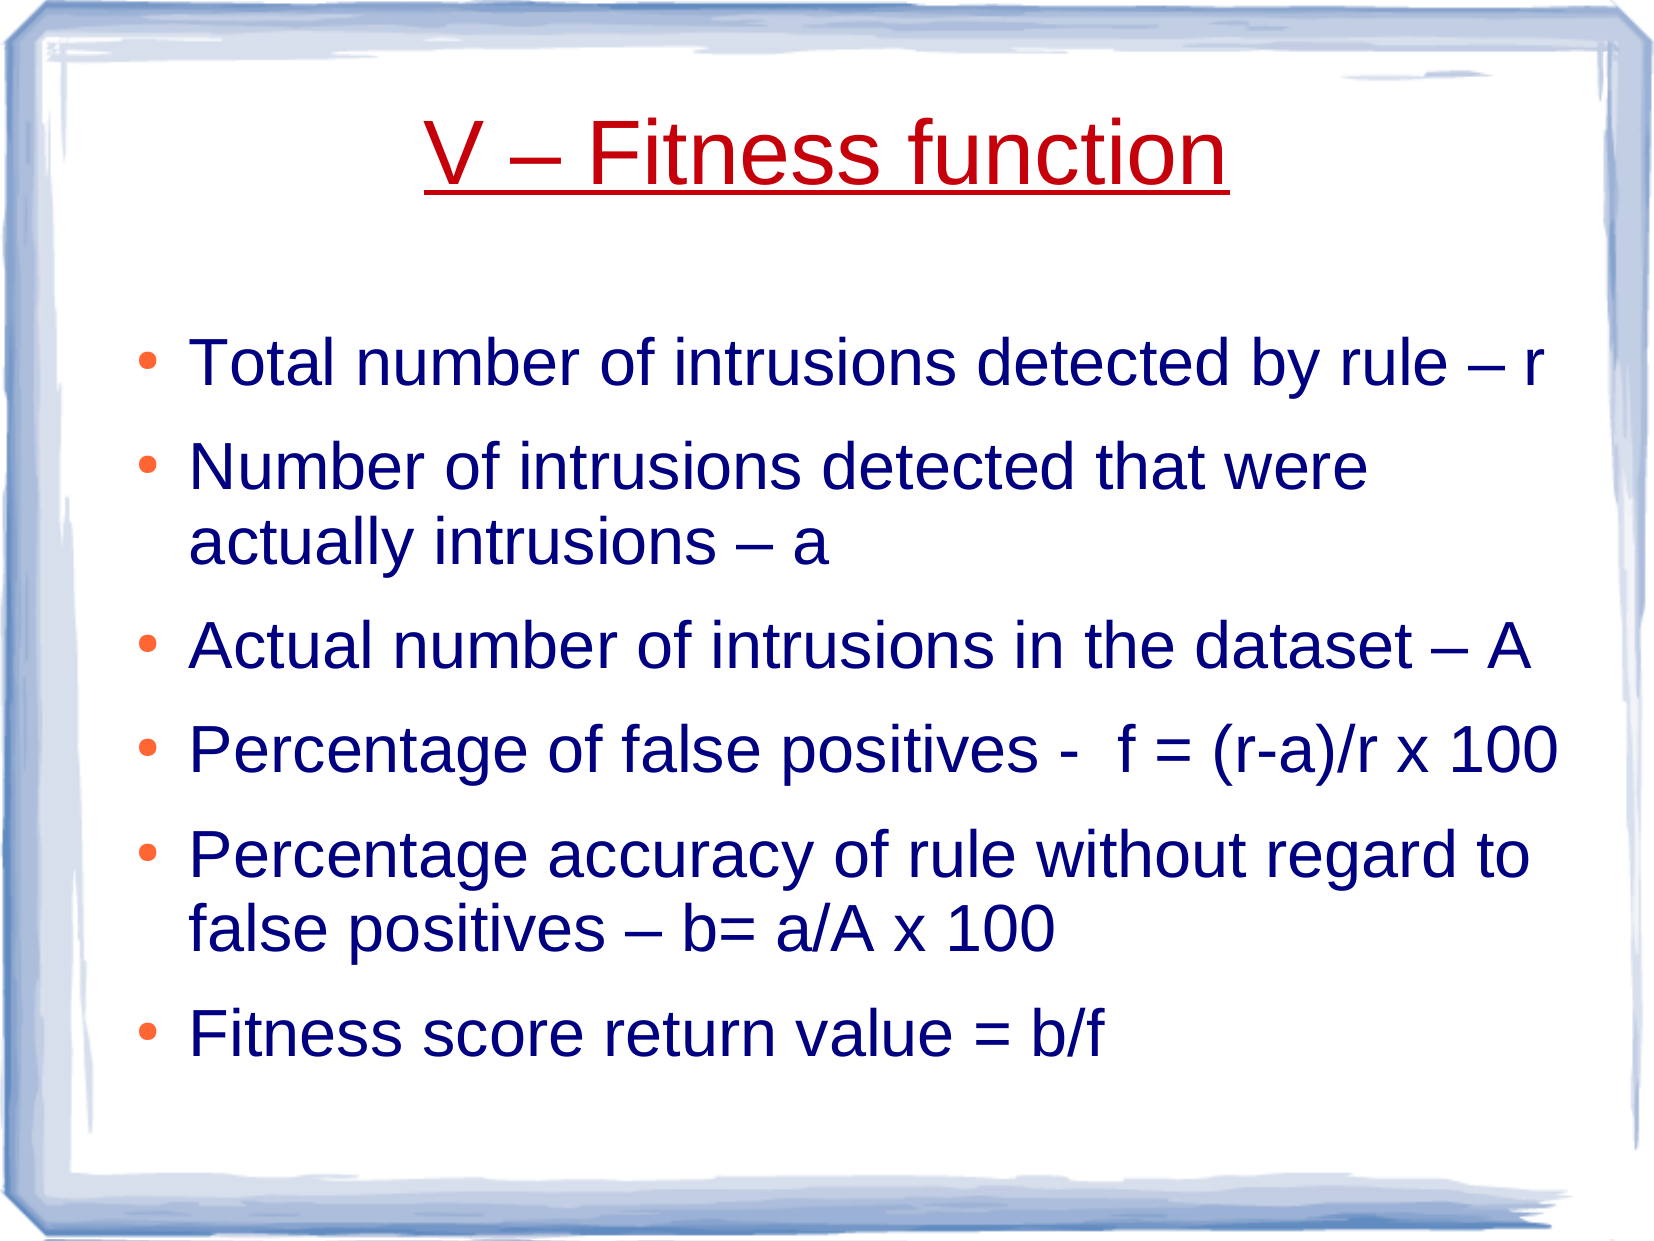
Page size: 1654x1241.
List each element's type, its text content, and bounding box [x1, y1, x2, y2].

title V – Fitness function [82, 49, 1571, 257]
picture [0, 0, 1654, 1241]
list Total number of intrusions detected by rule – r Number of intrusions detected that were actually intrusions – a Actual number of intrusions in the dataset – A Percentage of false positives - f = (r-a)/r x 100 Percentage accuracy of rule without regard to false positives – b= a/A x 100 Fitness score return value = b/f [118, 324, 1571, 1129]
